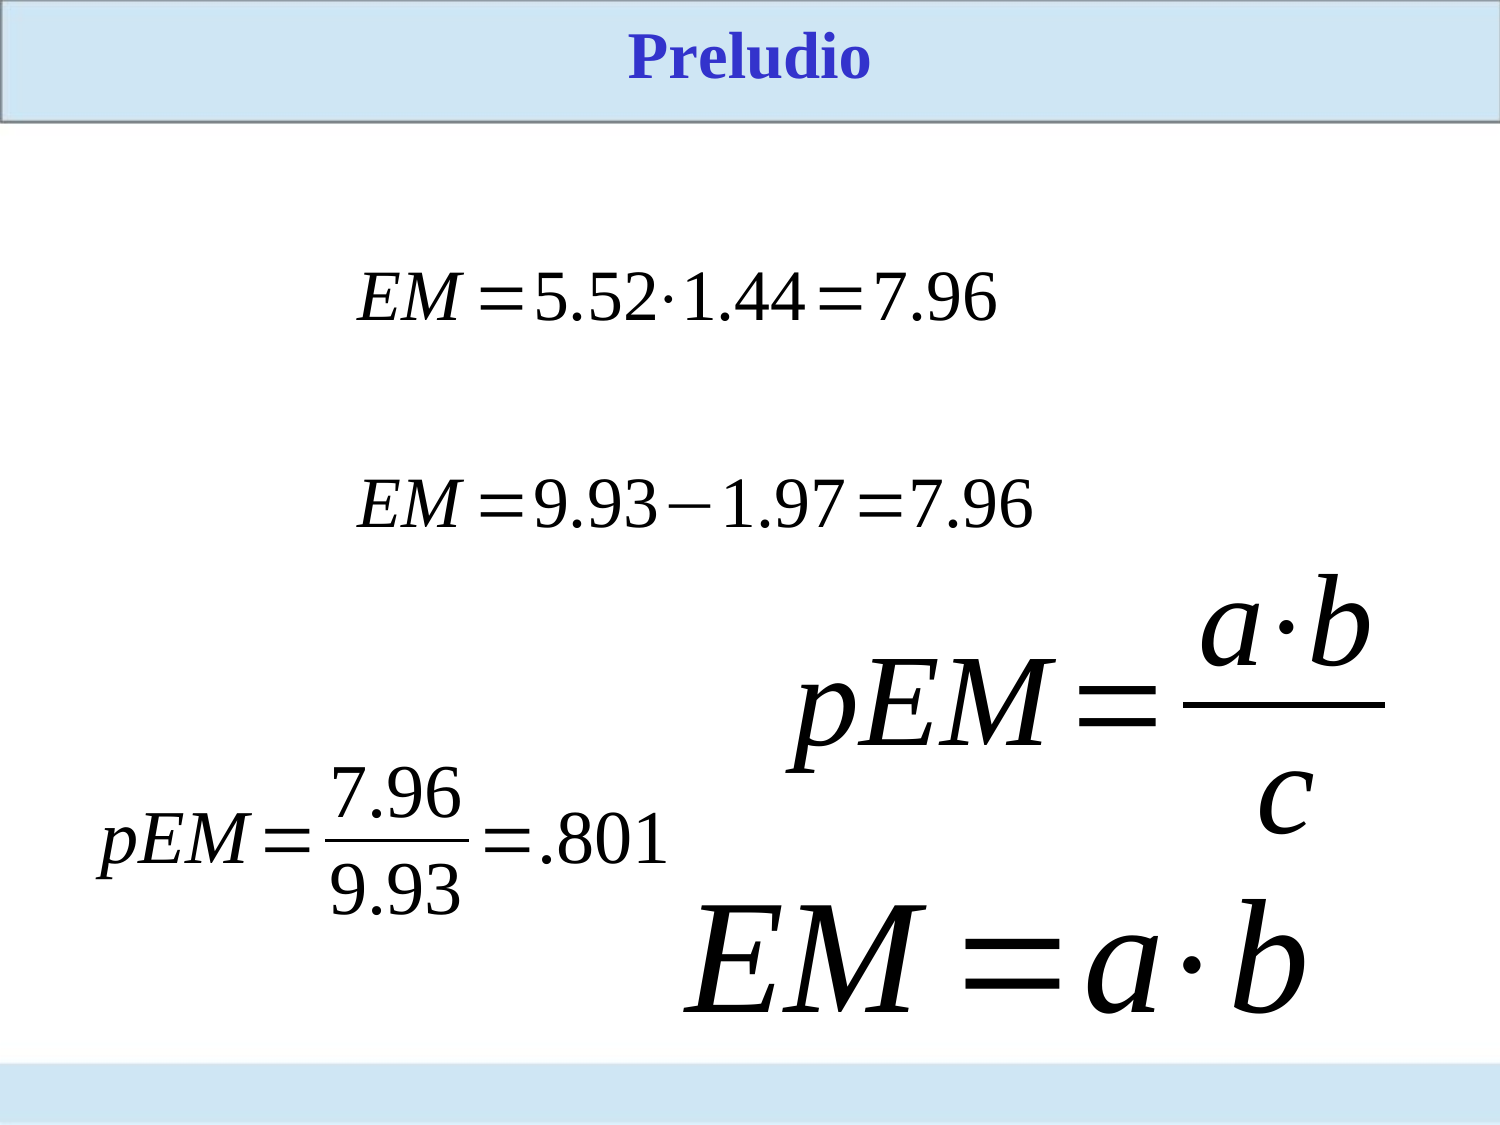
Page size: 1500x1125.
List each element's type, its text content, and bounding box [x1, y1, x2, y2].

chart [750, 548, 1424, 863]
picture [0, 0, 1500, 1125]
chart [337, 256, 1017, 338]
chart [337, 463, 1055, 545]
title Preludio [112, 0, 1388, 113]
chart [75, 750, 1351, 1051]
